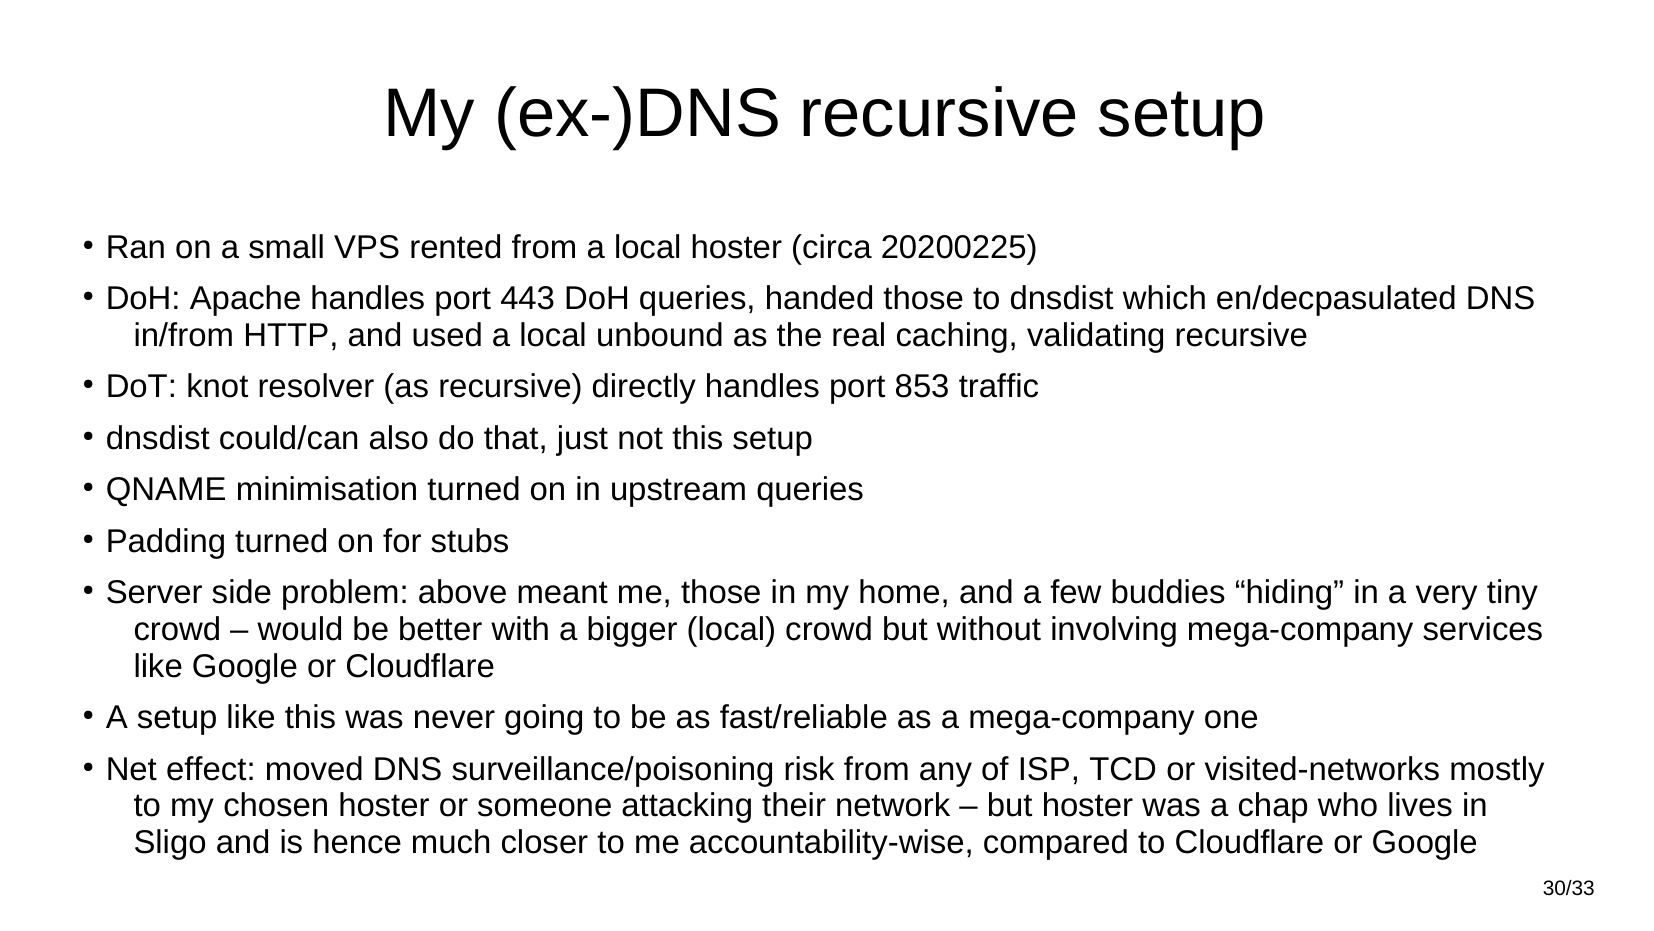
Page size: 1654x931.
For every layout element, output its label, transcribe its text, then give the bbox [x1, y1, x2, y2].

title My (ex-)DNS recursive setup [82, 37, 1569, 191]
list Ran on a small VPS rented from a local hoster (circa 20200225) DoH: Apache handles port 443 DoH queries, handed those to dnsdist which en/decpasulated DNS in/from HTTP, and used a local unbound as the real caching, validating recursive DoT: knot resolver (as recursive) directly handles port 853 traffic dnsdist could/can also do that, just not this setup QNAME minimisation turned on in upstream queries Padding turned on for stubs Server side problem: above meant me, those in my home, and a few buddies “hiding” in a very tiny crowd – would be better with a bigger (local) crowd but without involving mega-company services like Google or Cloudflare A setup like this was never going to be as fast/reliable as a mega-company one Net effect: moved DNS surveillance/poisoning risk from any of ISP, TCD or visited-networks mostly to my chosen hoster or someone attacking their network – but hoster was a chap who lives in Sligo and is hence much closer to me accountability-wise, compared to Cloudflare or Google [82, 223, 1569, 886]
